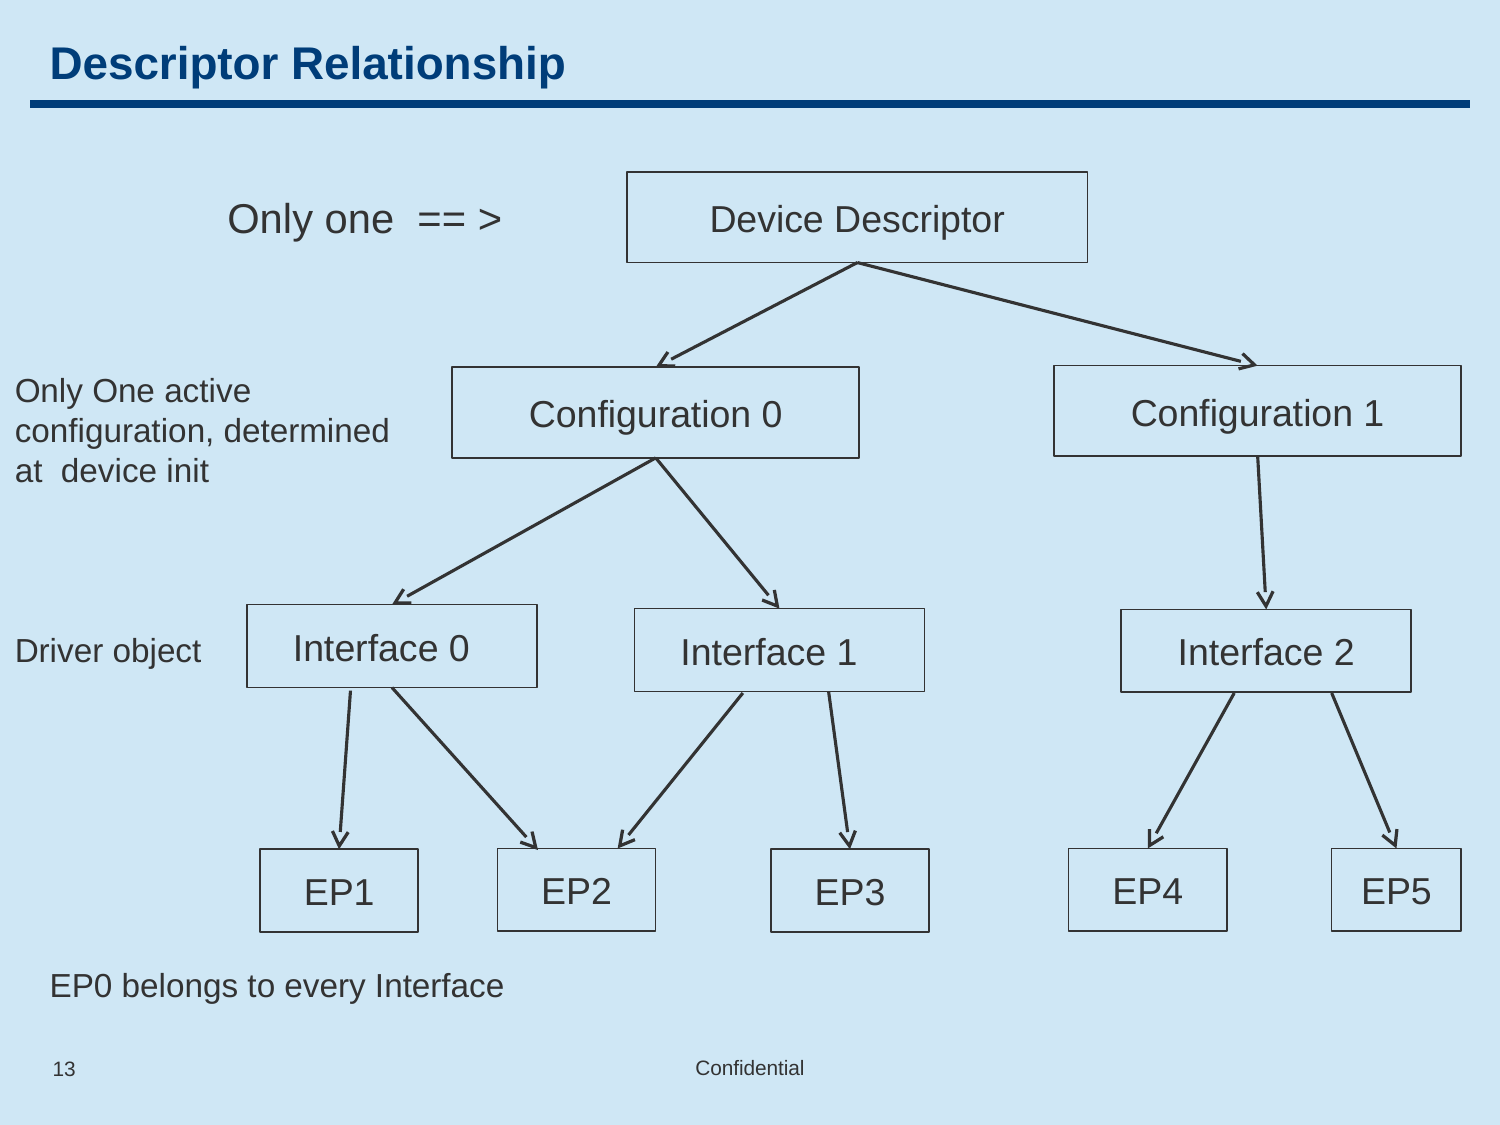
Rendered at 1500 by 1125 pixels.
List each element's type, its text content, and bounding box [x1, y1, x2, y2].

text_box EP0 belongs to every Interface [34, 956, 558, 1012]
text_box Interface 1 [634, 608, 925, 692]
text_box EP4 [1068, 848, 1227, 932]
text_box Configuration 1 [1054, 365, 1462, 457]
text_box EP1 [259, 849, 419, 932]
text_box Interface 2 [1121, 609, 1412, 693]
text_box Only one == > [212, 184, 558, 250]
title Descriptor Relationship [34, 26, 1478, 82]
text_box EP2 [497, 848, 656, 932]
text_box EP5 [1331, 848, 1462, 932]
text_box Configuration 0 [452, 367, 860, 458]
text_box EP3 [770, 849, 930, 932]
text_box Device Descriptor [627, 171, 1088, 263]
text_box Driver object [0, 622, 218, 678]
text_box Interface 0 [246, 604, 537, 688]
text_box Only One active configuration, determined at device init [0, 361, 436, 497]
